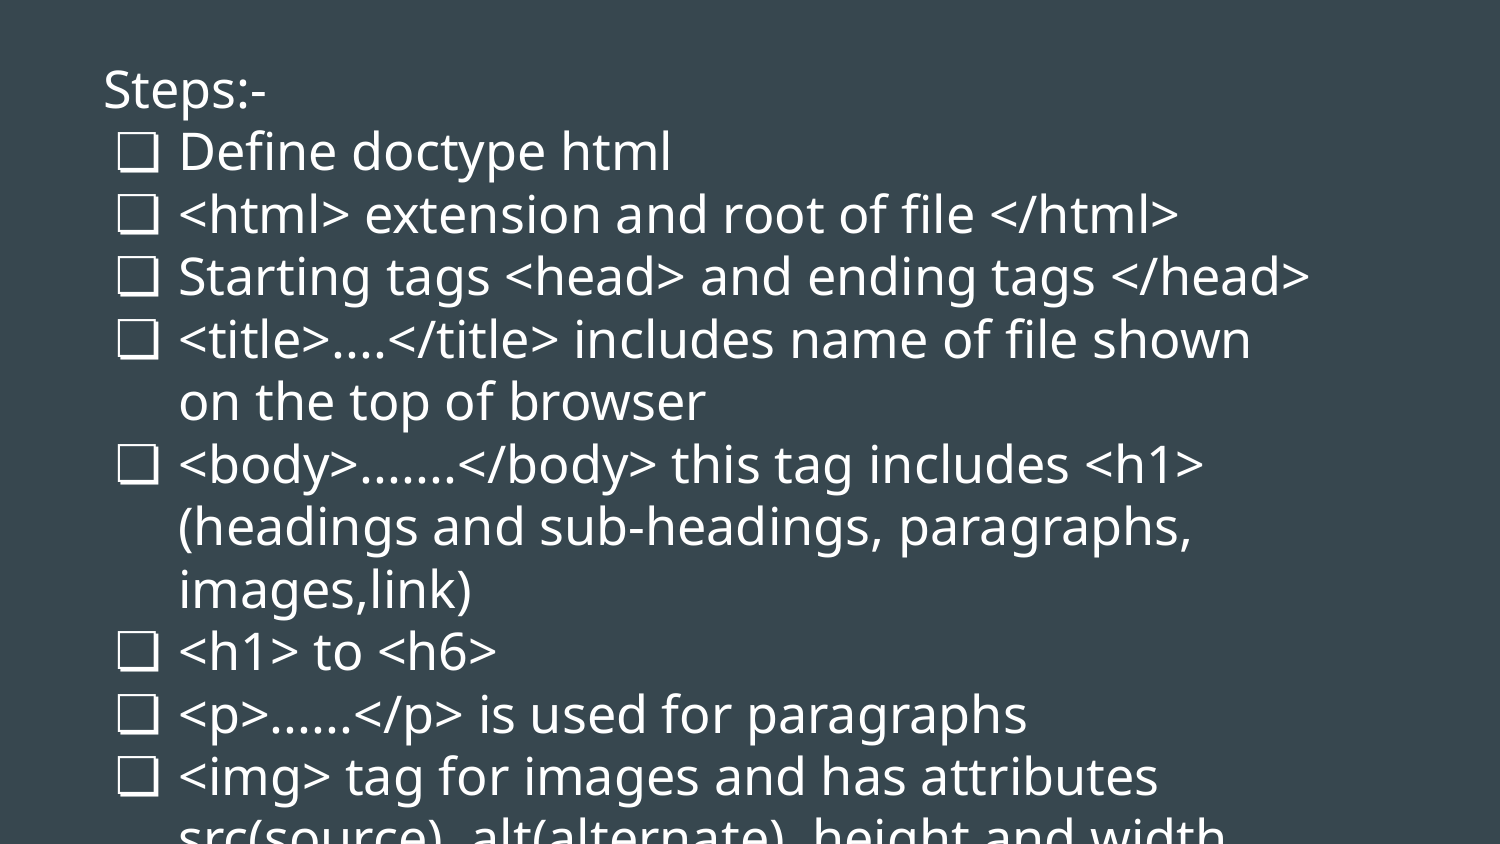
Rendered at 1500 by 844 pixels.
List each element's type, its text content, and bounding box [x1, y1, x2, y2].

text_box Steps:- Define doctype html <html> extension and root of file </html> Starting tags <head> and ending tags </head> <title>....</title> includes name of file shown on the top of browser <body>.......</body> this tag includes <h1> (headings and sub-headings, paragraphs, images,link) <h1> to <h6> <p>......</p> is used for paragraphs <img> tag for images and has attributes src(source), alt(alternate), height and width. [88, 41, 1330, 844]
